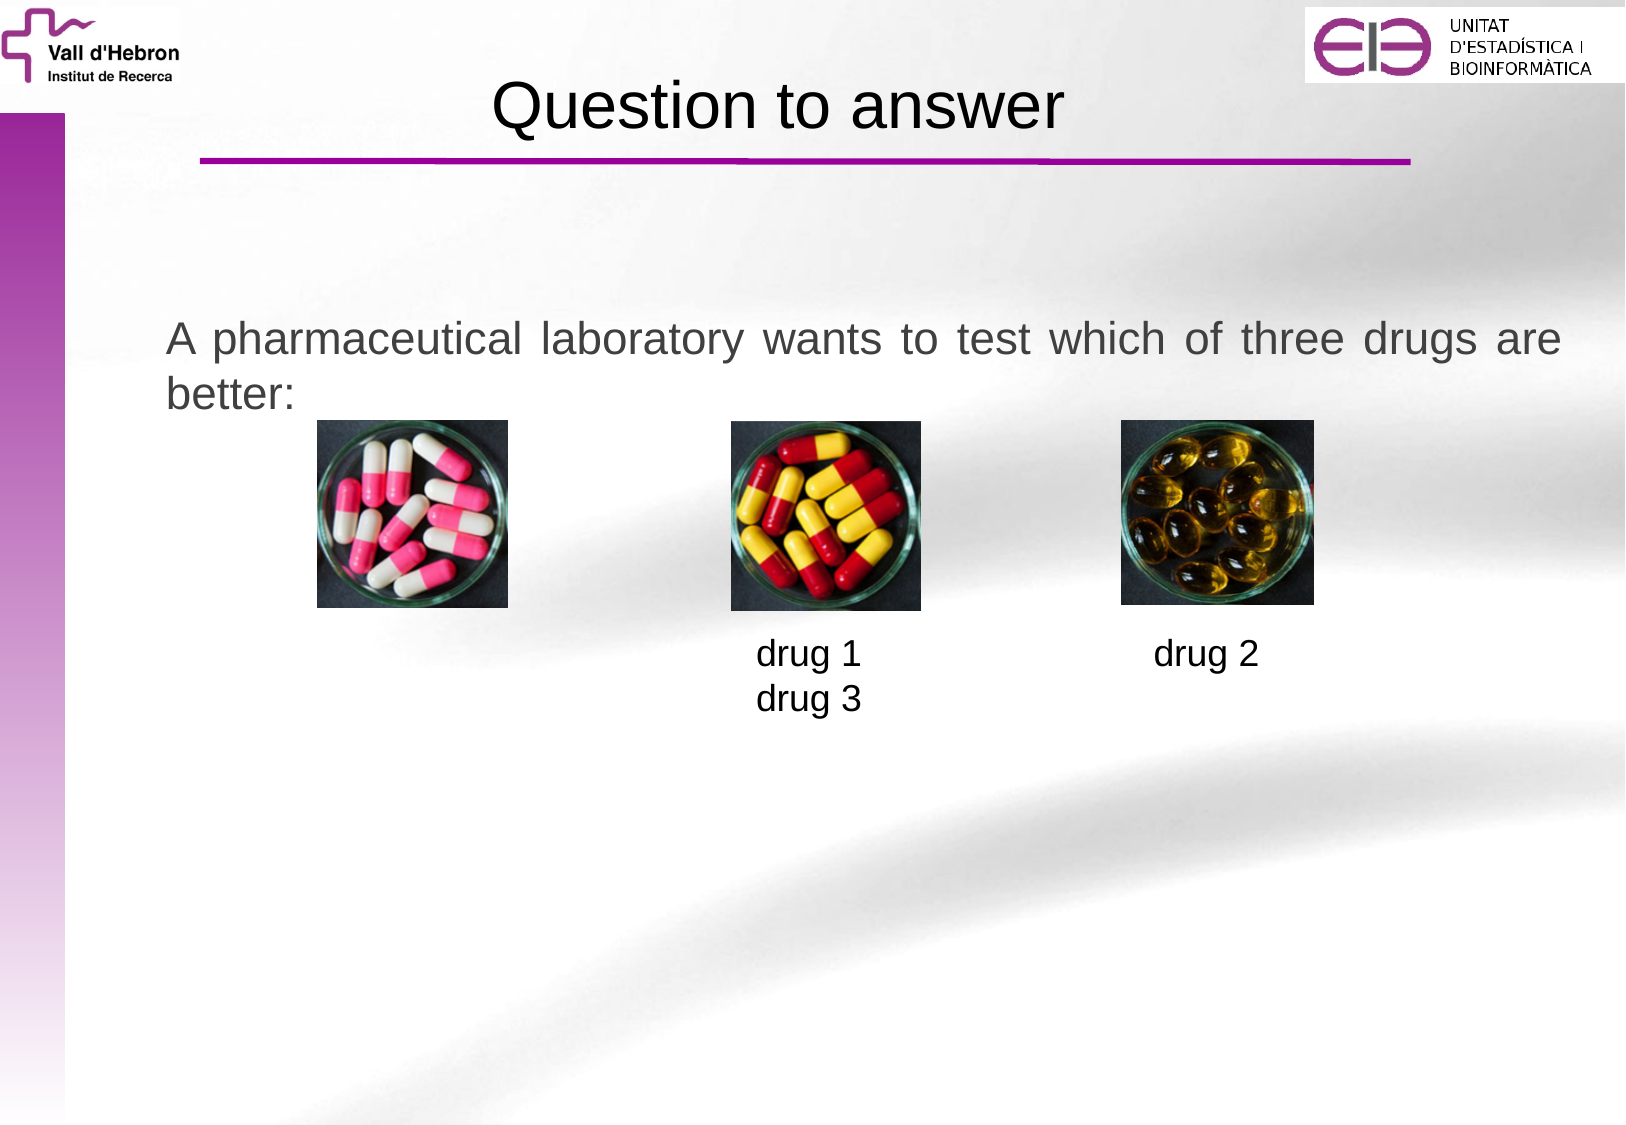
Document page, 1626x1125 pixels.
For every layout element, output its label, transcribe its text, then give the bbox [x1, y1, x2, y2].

text_box Question to answer [87, 54, 1470, 190]
picture [0, 0, 1625, 1125]
text_box A pharmaceutical laboratory wants to test which of three drugs are better: [151, 301, 1579, 812]
text_box drug 1 drug 2 drug 3 [329, 621, 1310, 727]
